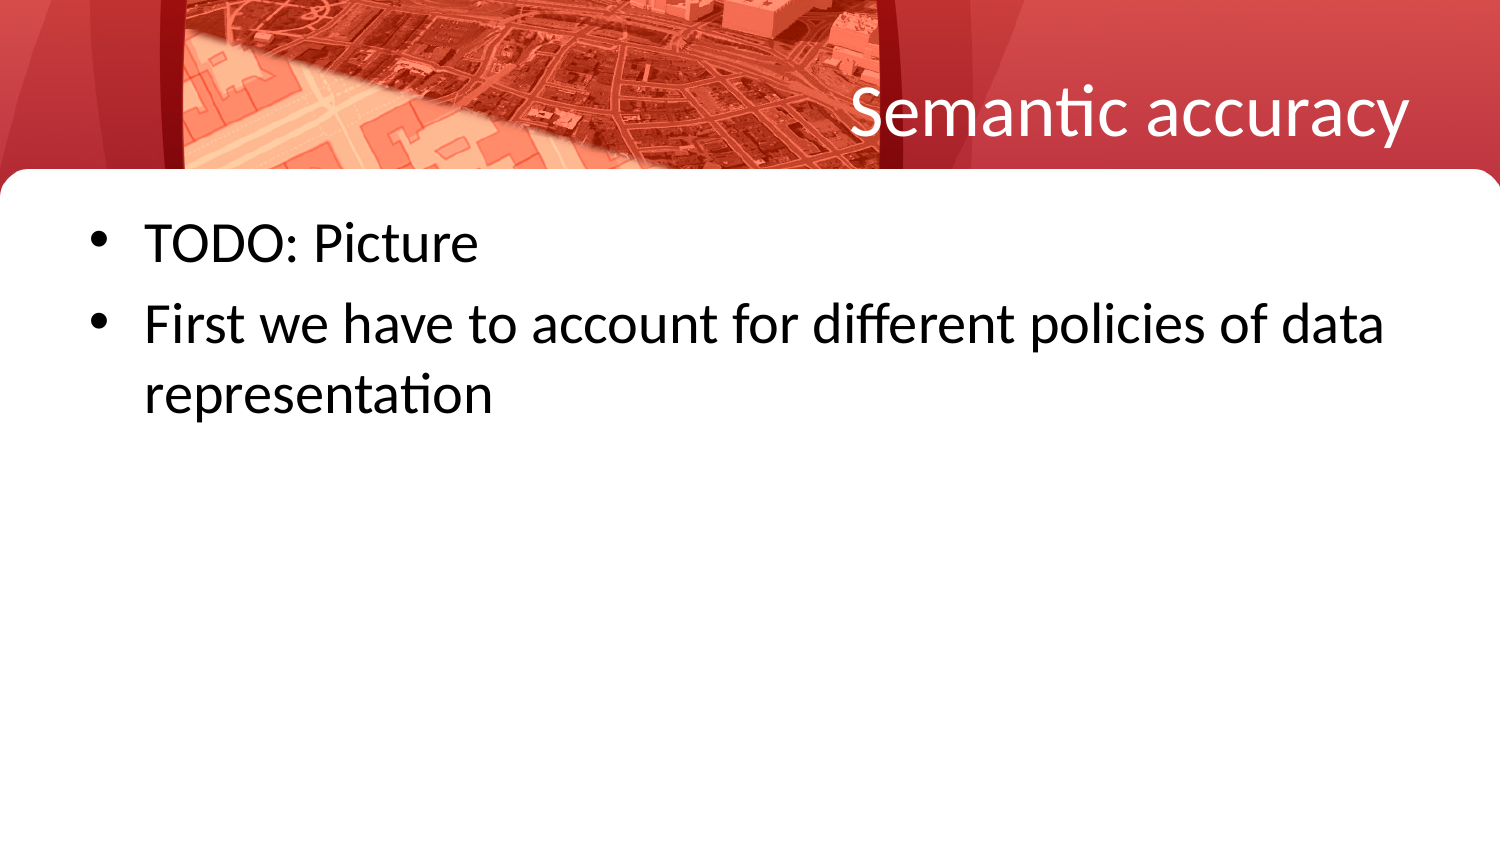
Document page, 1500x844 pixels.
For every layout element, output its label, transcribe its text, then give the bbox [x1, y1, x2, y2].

list TODO: Picture First we have to account for different policies of data representation [73, 196, 1427, 798]
title Semantic accuracy [73, 44, 1427, 170]
picture [0, 0, 1500, 844]
